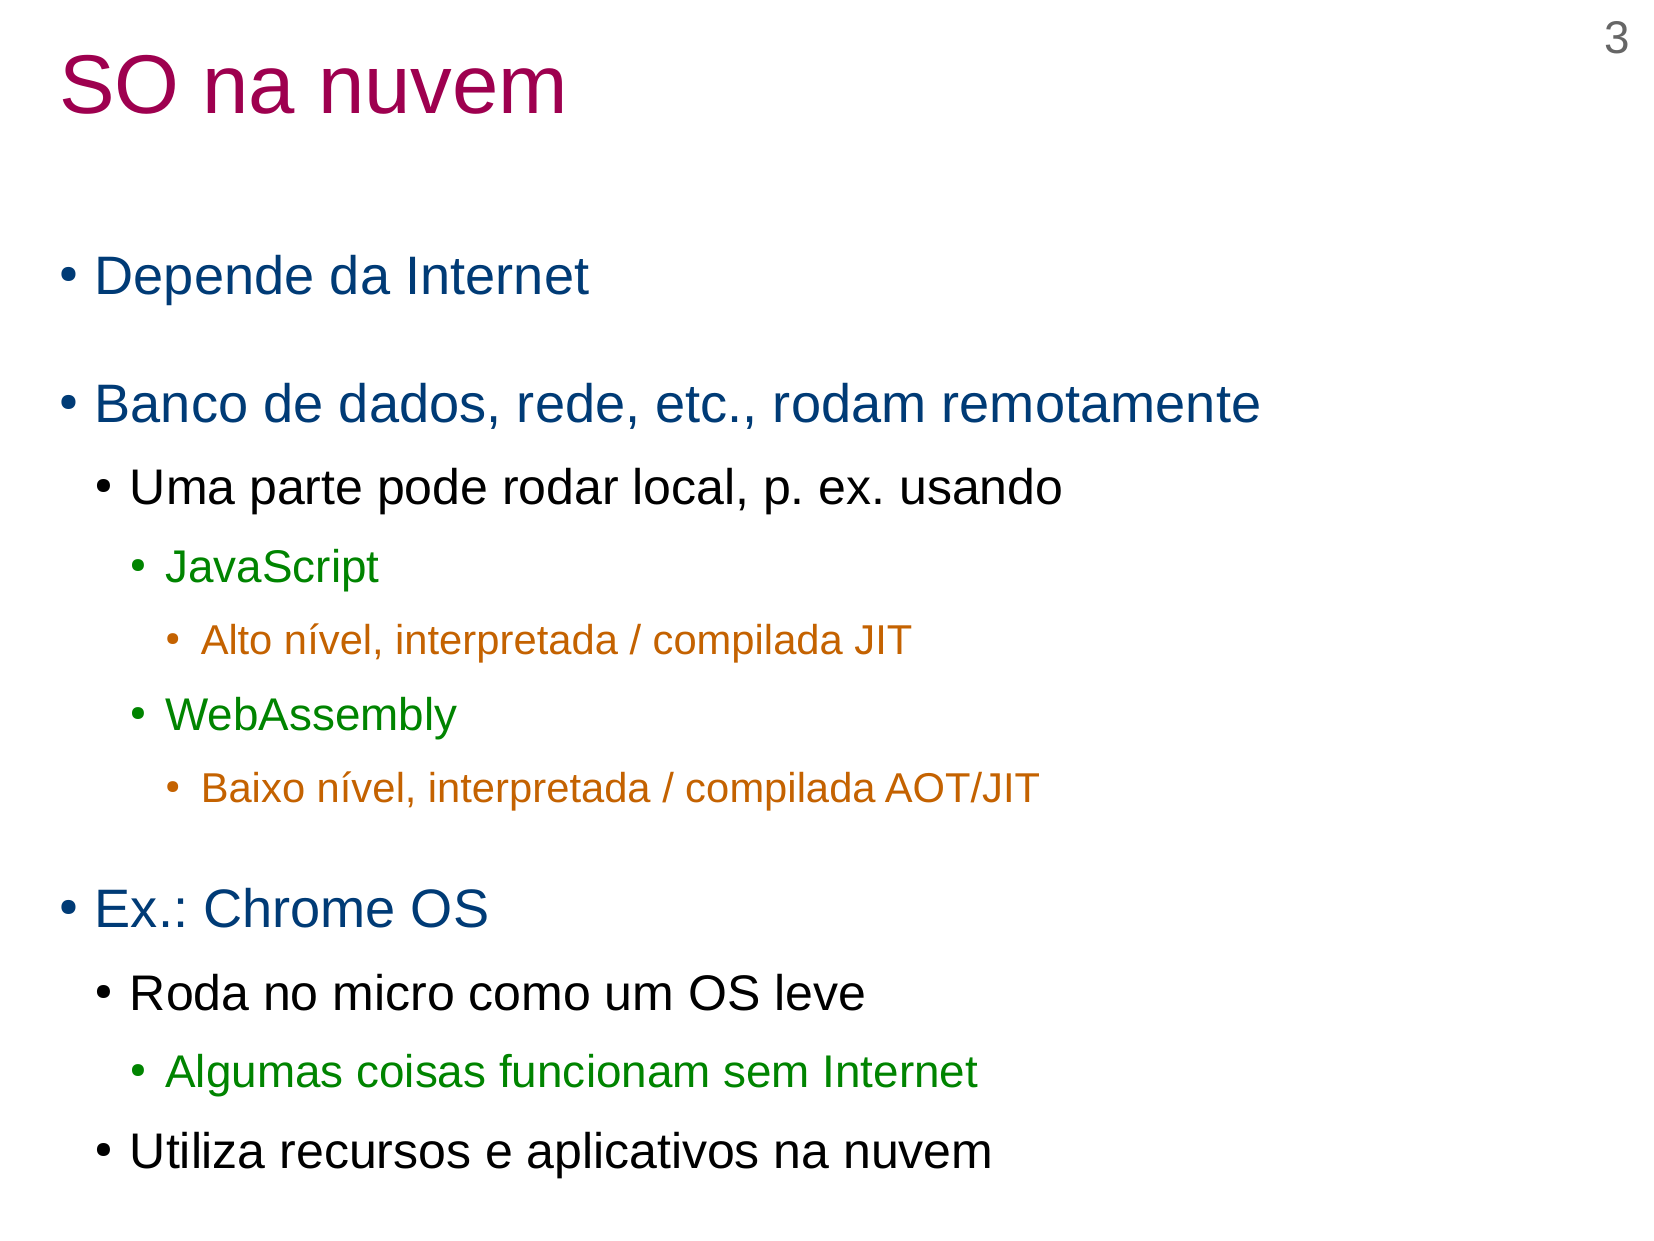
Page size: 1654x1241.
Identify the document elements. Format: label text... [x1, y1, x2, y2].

title SO na nuvem [59, 29, 1595, 148]
list Depende da Internet Banco de dados, rede, etc., rodam remotamente Uma parte pode rodar local, p. ex. usando JavaScript Alto nível, interpretada / compilada JIT WebAssembly Baixo nível, interpretada / compilada AOT/JIT Ex.: Chrome OS Roda no micro como um OS leve Algumas coisas funcionam sem Internet Utiliza recursos e aplicativos na nuvem [59, 236, 1595, 1211]
